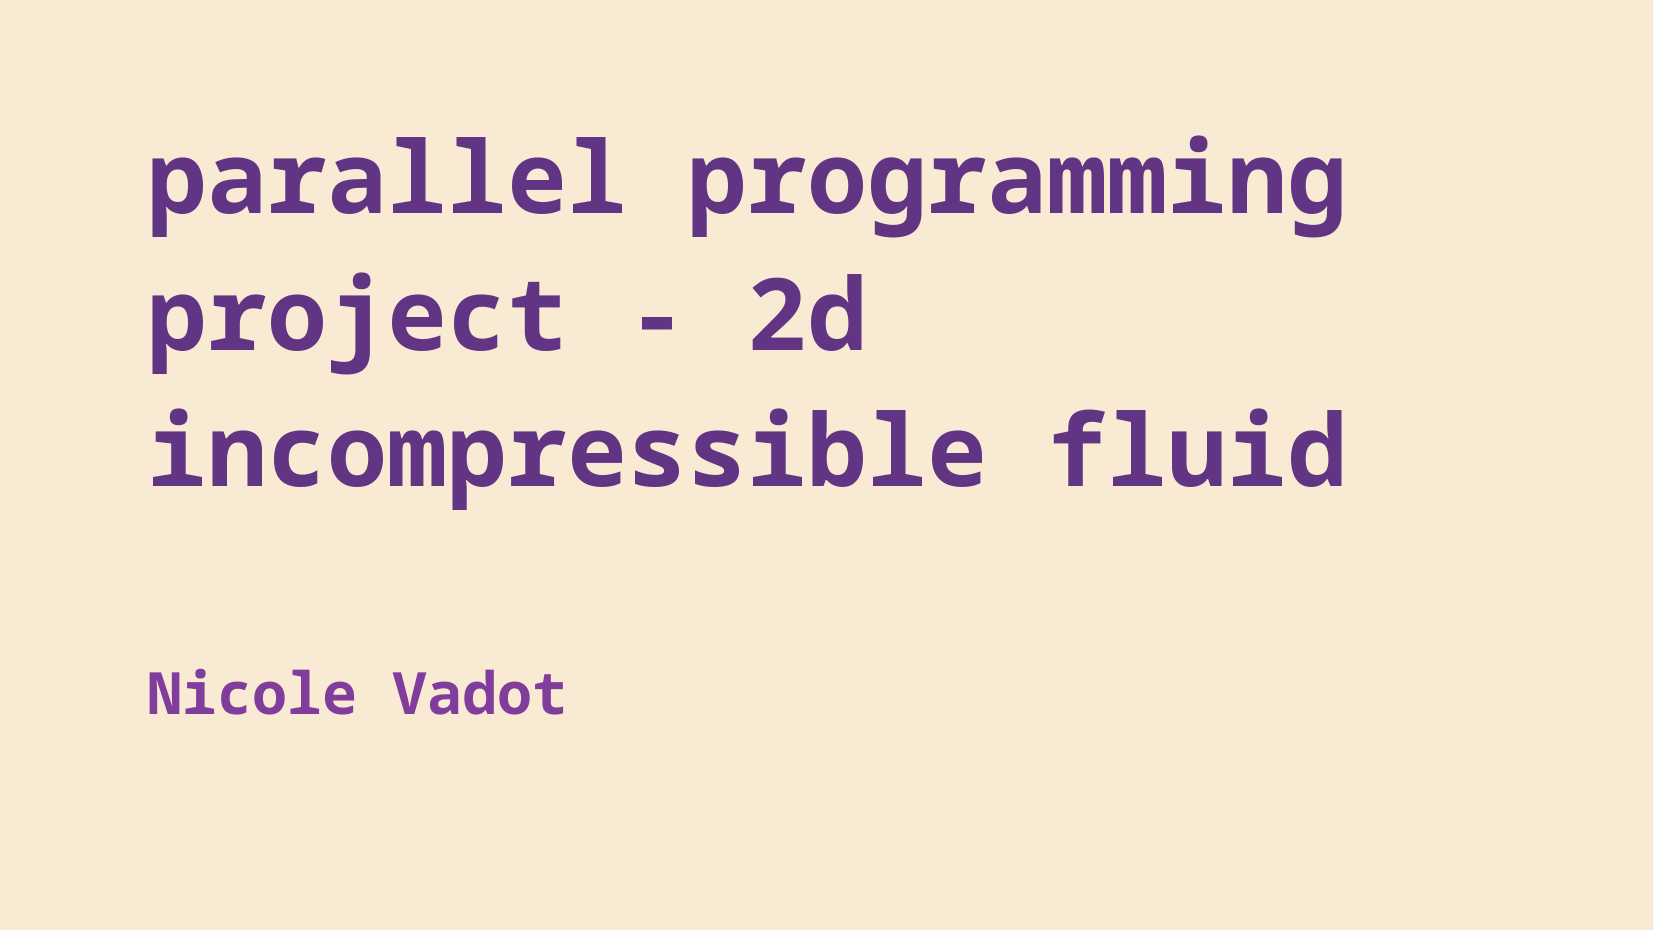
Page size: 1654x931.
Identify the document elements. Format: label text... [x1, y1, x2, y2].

subtitle parallel programming project - 2d incompressible fluid Nicole Vadot [147, 59, 1477, 779]
